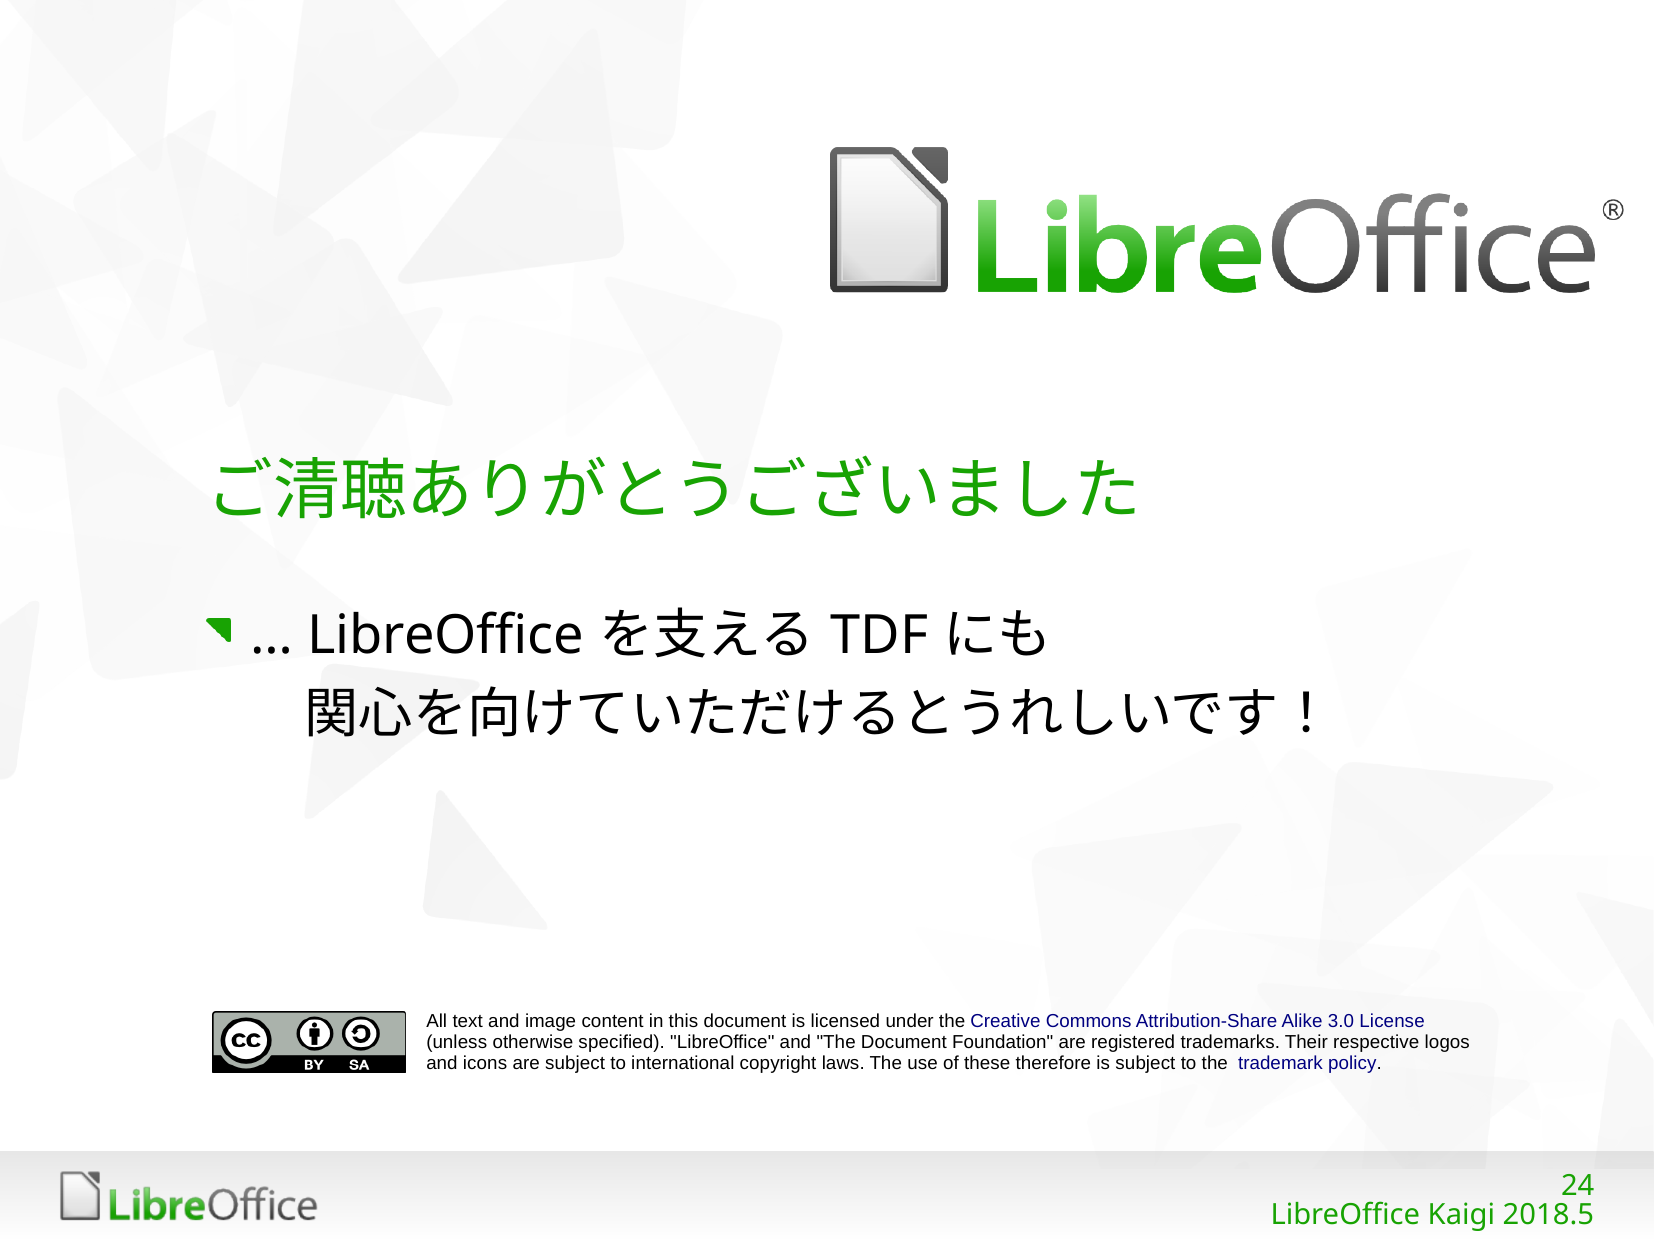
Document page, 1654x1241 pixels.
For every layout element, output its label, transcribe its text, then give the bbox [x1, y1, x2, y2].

picture [41, 1152, 337, 1240]
picture [915, 548, 1654, 1169]
list … LibreOfficeを支えるTDFにも 関心を向けていただけるとうれしいです！ [206, 590, 1477, 945]
picture [212, 1011, 406, 1073]
title ご清聴ありがとうございました [206, 395, 1477, 573]
picture [0, 0, 1654, 930]
